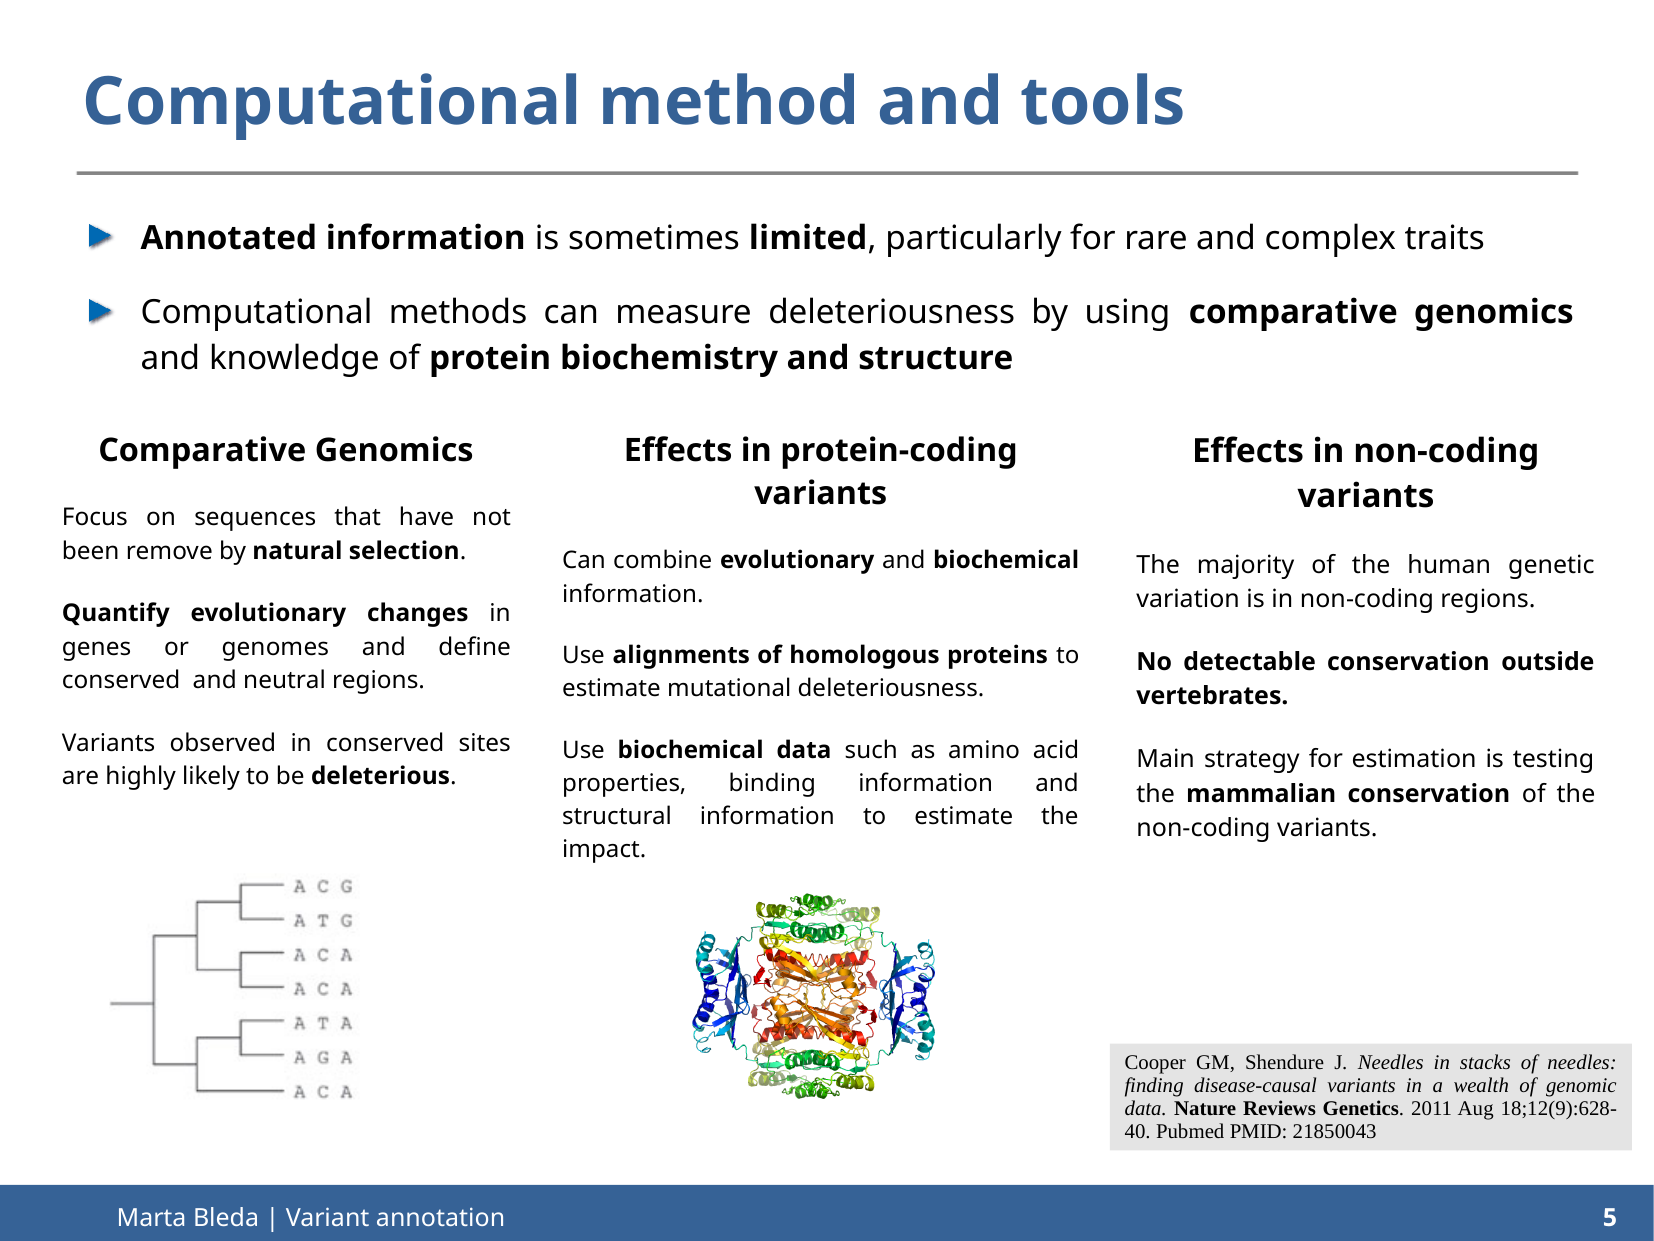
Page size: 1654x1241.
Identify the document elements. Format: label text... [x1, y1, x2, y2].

title Computational method and tools [82, 49, 1571, 148]
list Annotated information is sometimes limited, particularly for rare and complex traits Computational methods can measure deleteriousness by using comparative genomics and knowledge of protein biochemistry and structure [69, 213, 1574, 464]
text_box Cooper GM, Shendure J. Needles in stacks of needles: finding disease-causal variants in a wealth of genomic data. Nature Reviews Genetics. 2011 Aug 18;12(9):628-40. Pubmed PMID: 21850043 [1109, 1043, 1632, 1151]
list Comparative Genomics Focus on sequences that have not been remove by natural selection. Quantify evolutionary changes in genes or genomes and define conserved and neutral regions. Variants observed in conserved sites are highly likely to be deleterious. [61, 426, 512, 793]
list Effects in protein-coding variants Can combine evolutionary and biochemical information. Use alignments of homologous proteins to estimate mutational deleteriousness. Use biochemical data such as amino acid properties, binding information and structural information to estimate the impact. [562, 426, 1080, 865]
list Effects in non-coding variants The majority of the human genetic variation is in non-coding regions. No detectable conservation outside vertebrates. Main strategy for estimation is testing the mammalian conservation of the non-coding variants. [1136, 426, 1596, 855]
picture [109, 869, 374, 1112]
picture [639, 864, 991, 1128]
picture [74, 170, 1580, 175]
